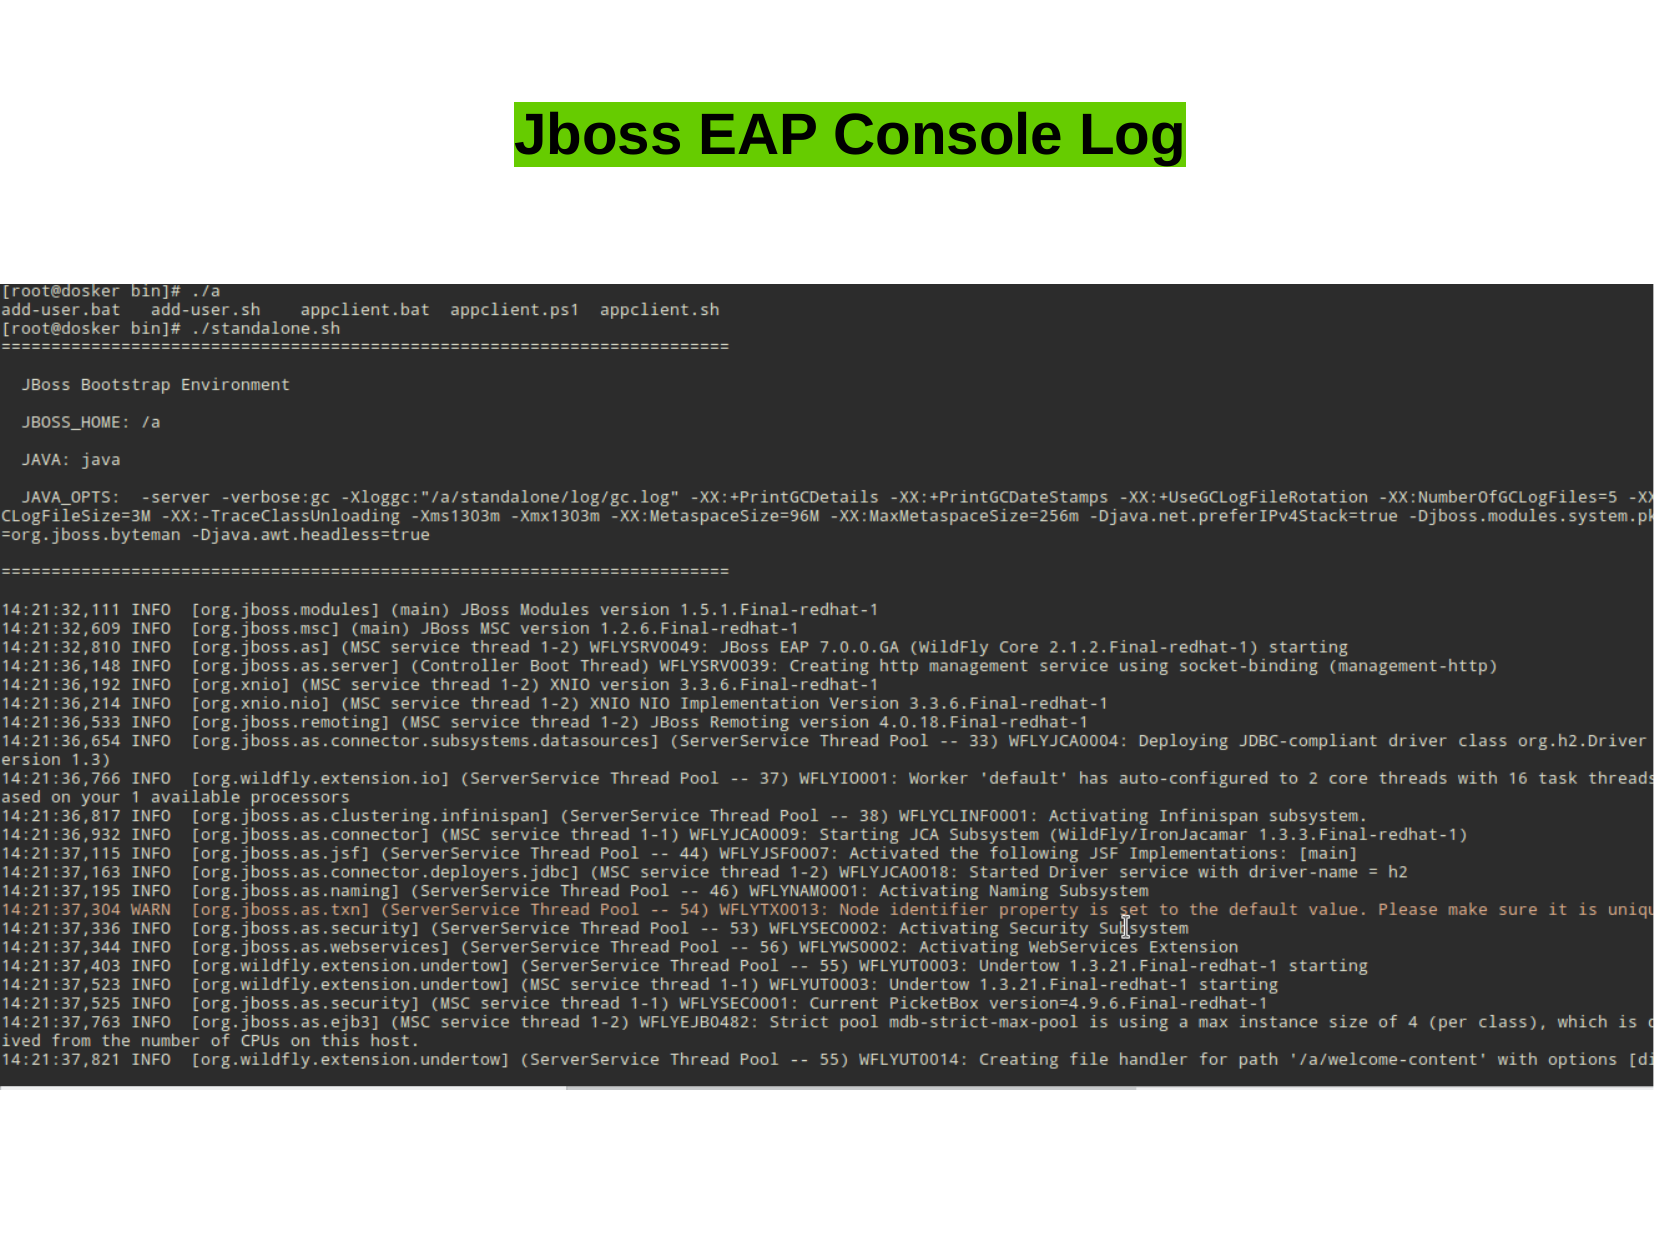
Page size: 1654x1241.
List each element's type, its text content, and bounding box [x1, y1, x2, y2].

picture [0, 284, 1654, 1090]
text_box Jboss EAP Console Log [59, 94, 1642, 175]
